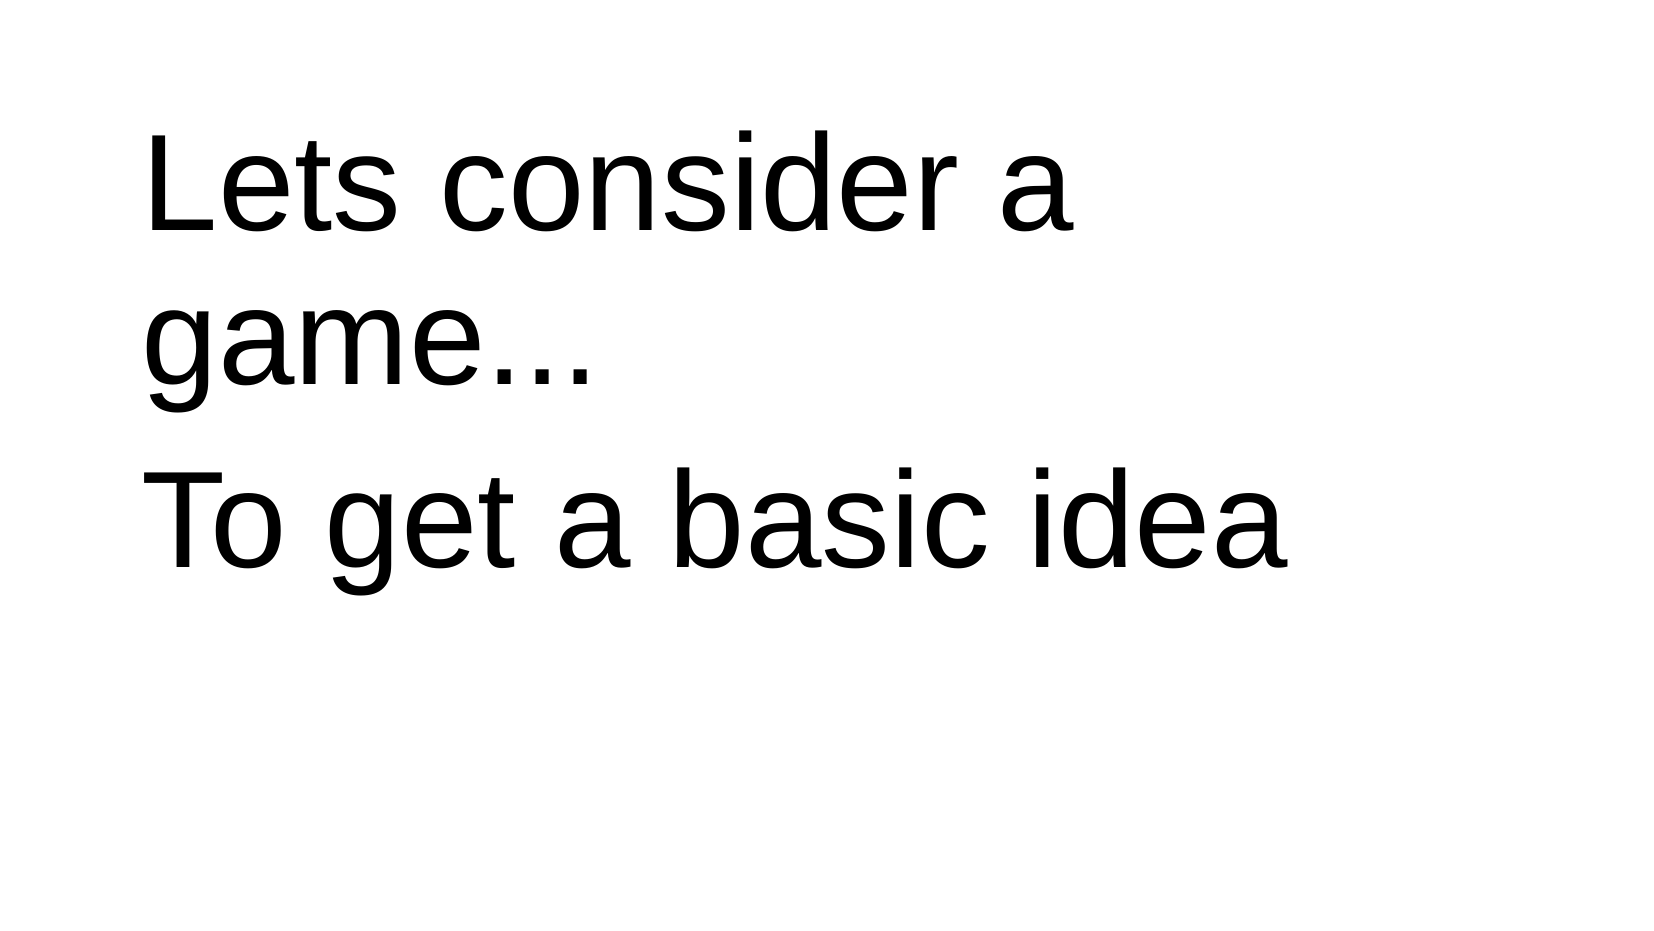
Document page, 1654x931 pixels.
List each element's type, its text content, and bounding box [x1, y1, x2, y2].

list Lets consider a game... To get a basic idea [70, 106, 1559, 646]
